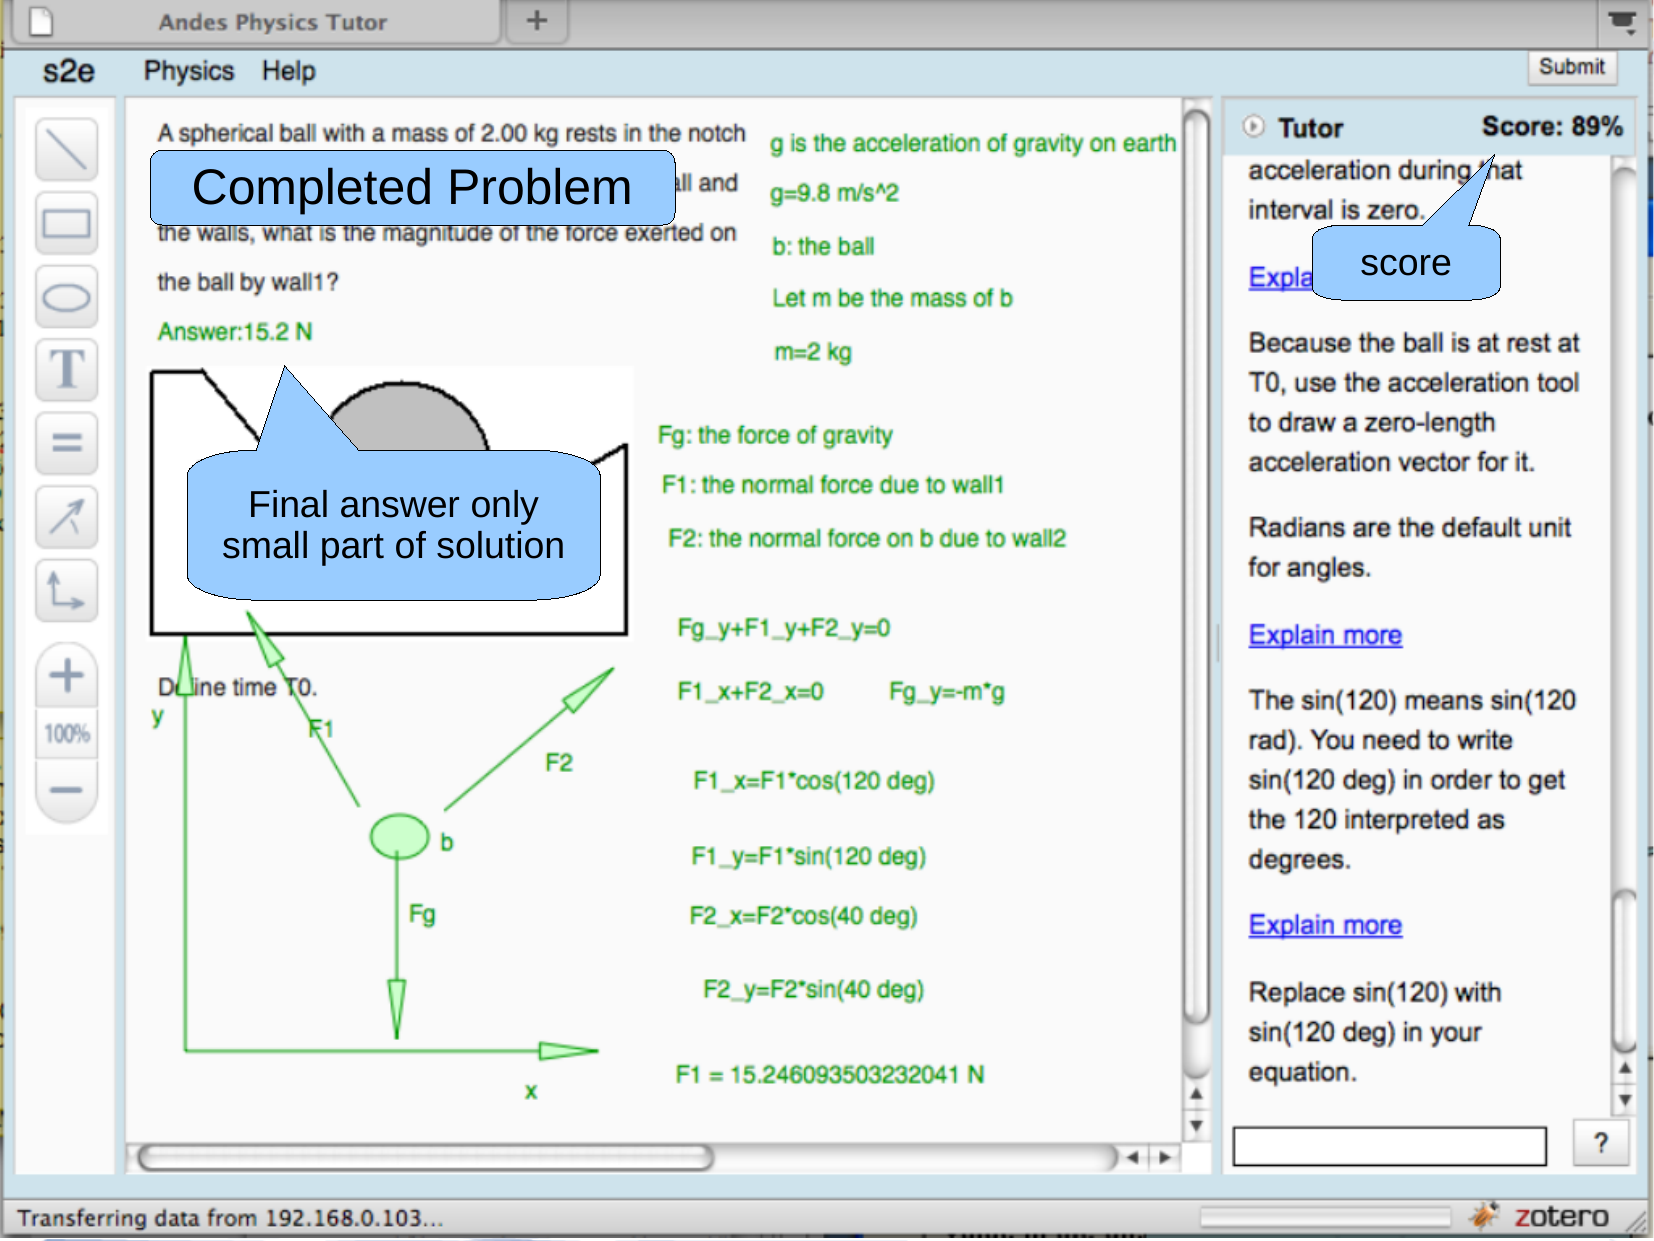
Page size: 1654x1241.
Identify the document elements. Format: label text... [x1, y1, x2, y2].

text_box Completed Problem [150, 150, 676, 226]
picture [0, 0, 1654, 1241]
text_box score [1312, 154, 1501, 301]
text_box Final answer only small part of solution [187, 365, 601, 601]
